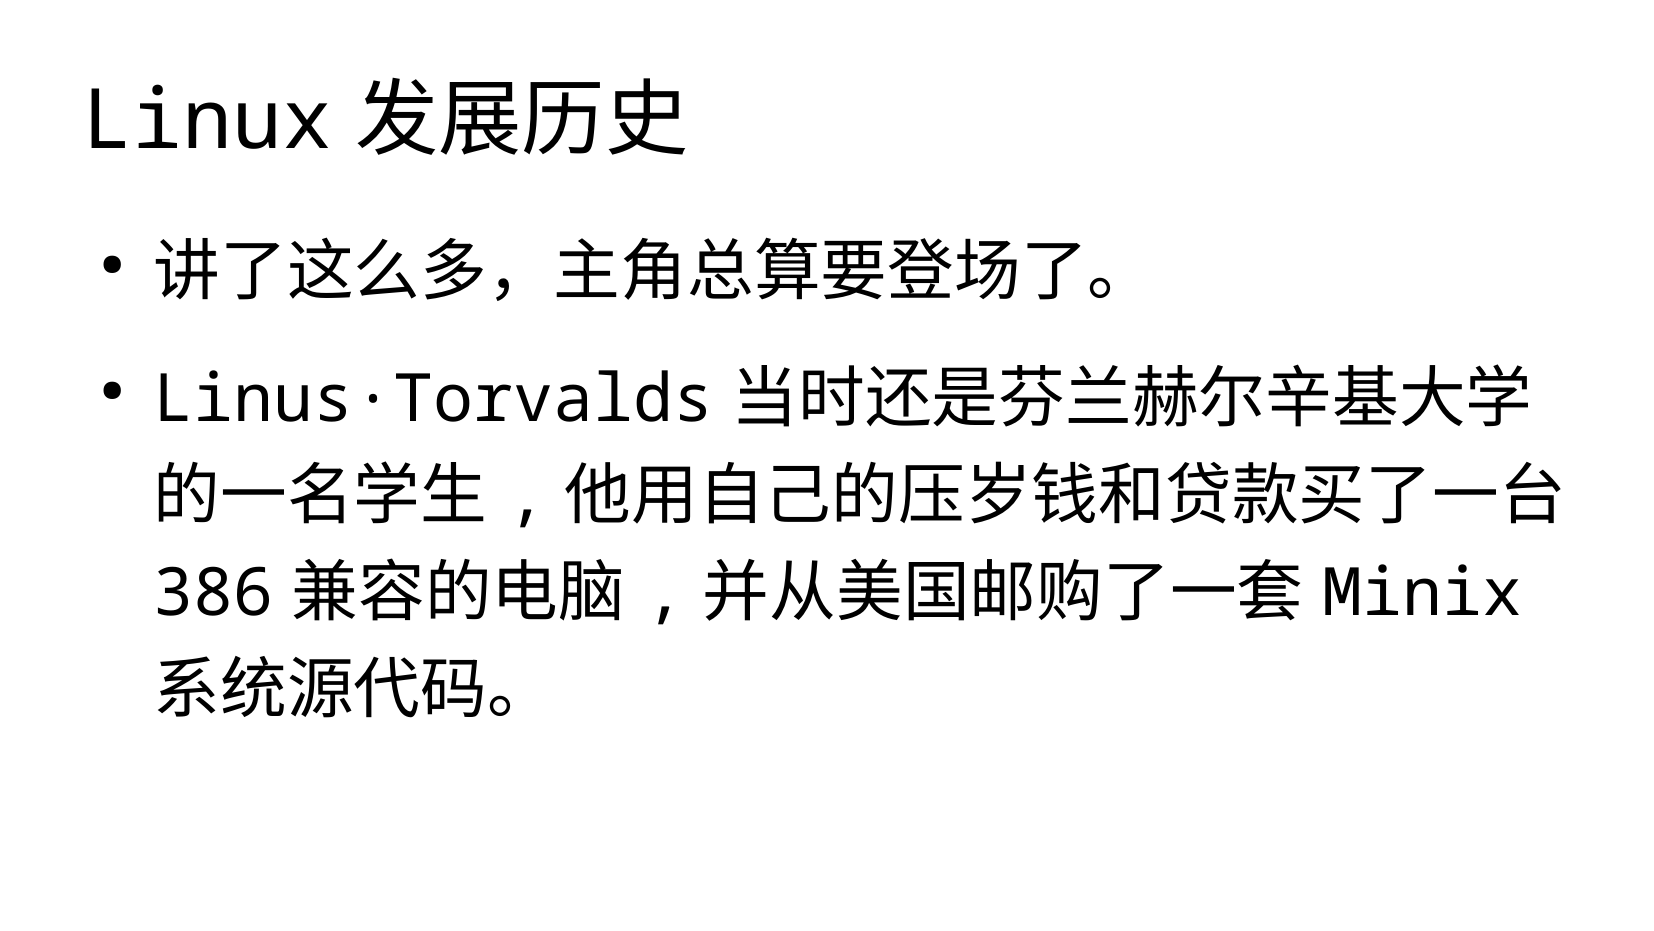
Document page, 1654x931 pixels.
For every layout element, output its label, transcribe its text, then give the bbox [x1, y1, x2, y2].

title Linux发展历史 [82, 37, 1571, 189]
list 讲了这么多，主角总算要登场了。 Linus·Torvalds当时还是芬兰赫尔辛基大学的一名学生,他用自己的压岁钱和贷款买了一台386兼容的电脑,并从美国邮购了一套Minix系统源代码。 [82, 217, 1571, 851]
